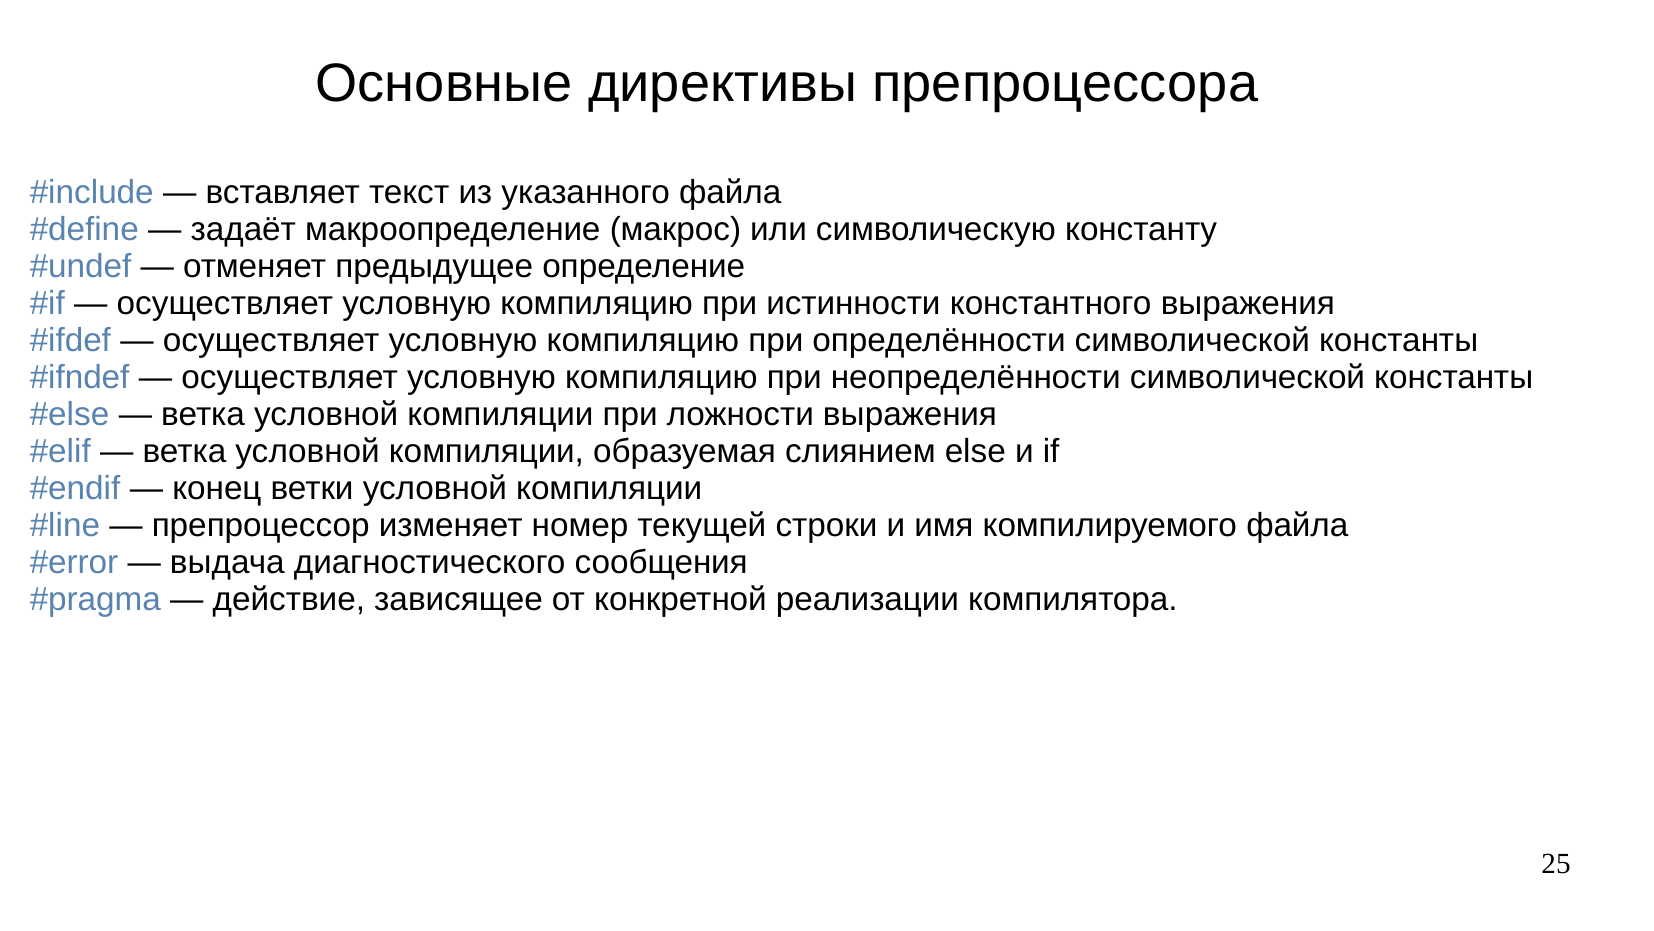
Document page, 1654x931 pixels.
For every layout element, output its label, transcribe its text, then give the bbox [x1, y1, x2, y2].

text_box Основные директивы препроцессора #include — вставляет текст из указанного файла #define — задаёт макроопределение (макрос) или символическую константу #undef — отменяет предыдущее определение #if — осуществляет условную компиляцию при истинности константного выражения #ifdef — осуществляет условную компиляцию при определённости символической константы #ifndef — осуществляет условную компиляцию при неопределённости символической константы #else — ветка условной компиляции при ложности выражения #elif — ветка условной компиляции, образуемая слиянием else и if #endif — конец ветки условной компиляции #line — препроцессор изменяет номер текущей строки и имя компилируемого файла #error — выдача диагностического сообщения #pragma — действие, зависящее от конкретной реализации компилятора. [15, 45, 1561, 690]
